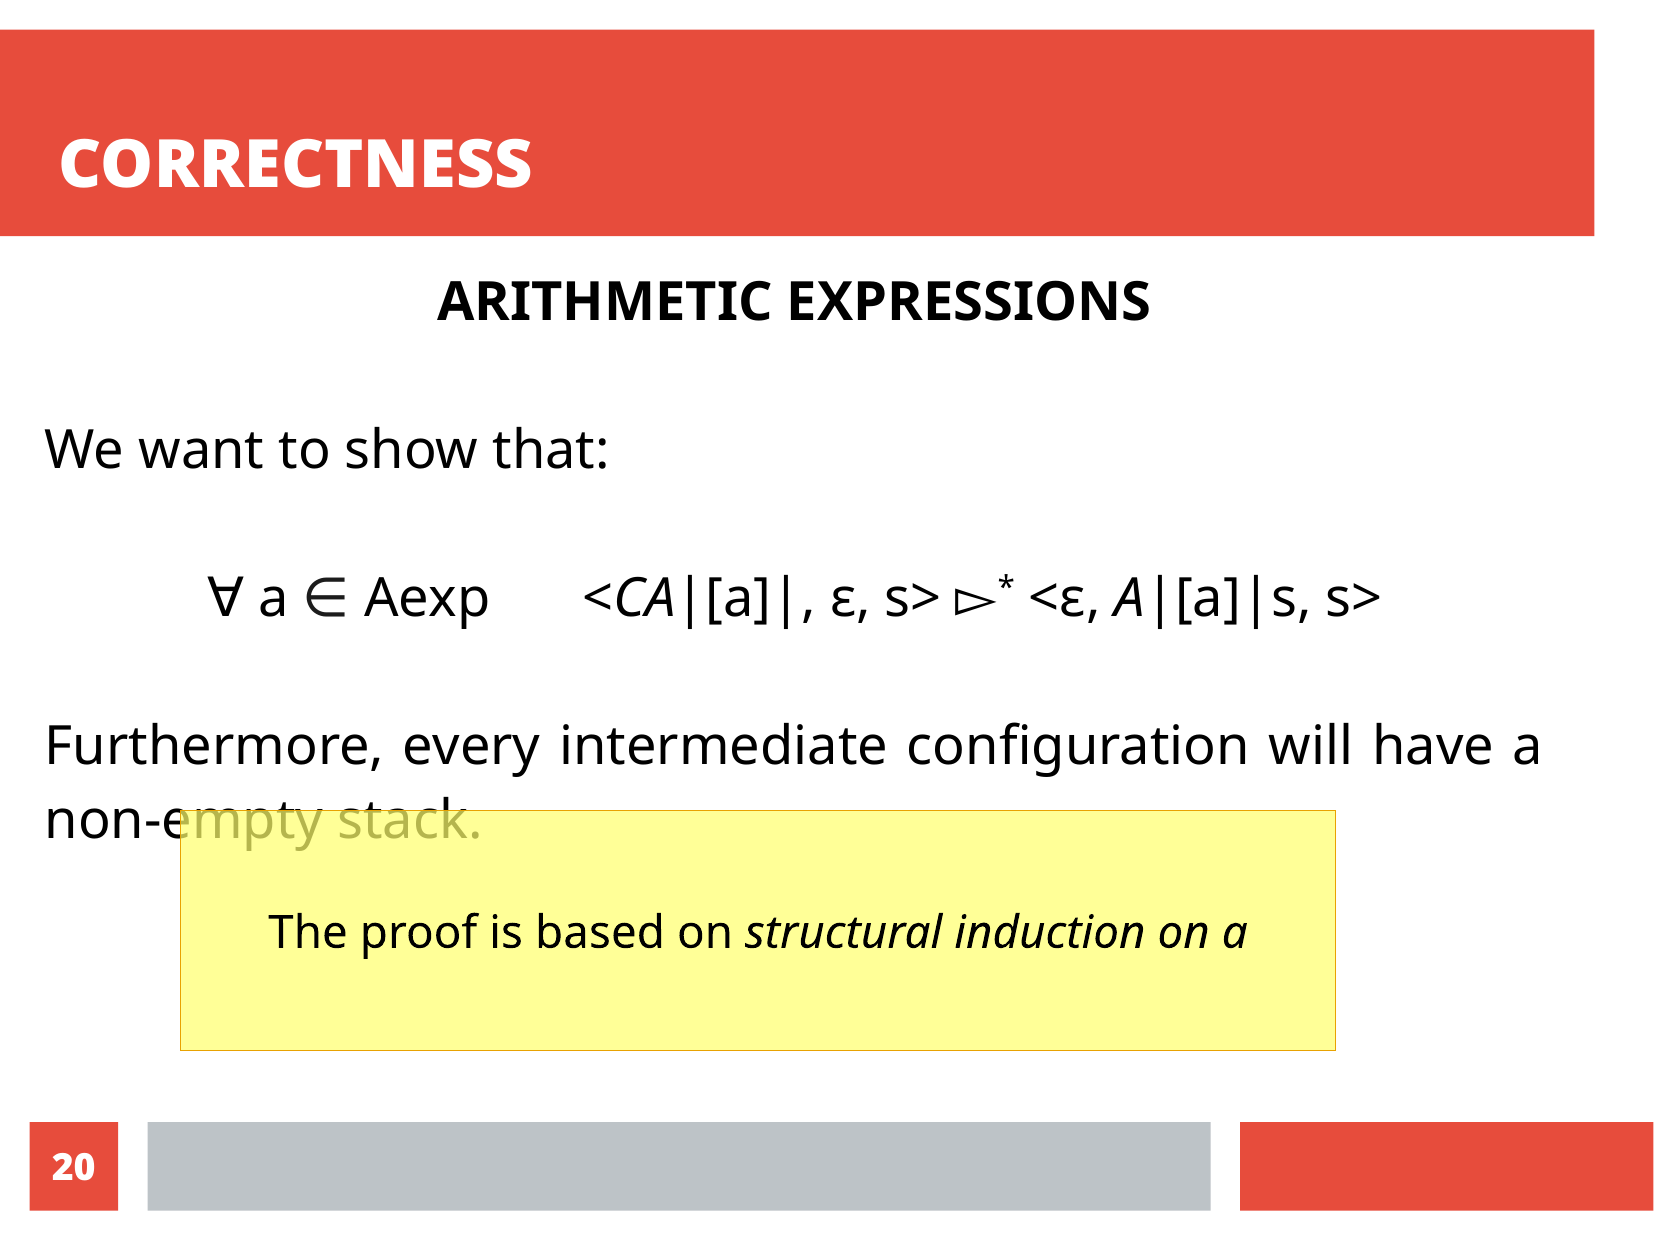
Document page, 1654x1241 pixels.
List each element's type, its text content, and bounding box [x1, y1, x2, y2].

text_box ARITHMETIC EXPRESSIONS We want to show that: ∀ a ∈ Aexp <CA|[a]|, ε, s> ▻* <ε, A|[a]|s, s> Furthermore, every intermediate configuration will have a non-empty stack. [30, 255, 1561, 1117]
text_box The proof is based on structural induction on a [180, 810, 1336, 1051]
title CORRECTNESS [59, 59, 1595, 207]
